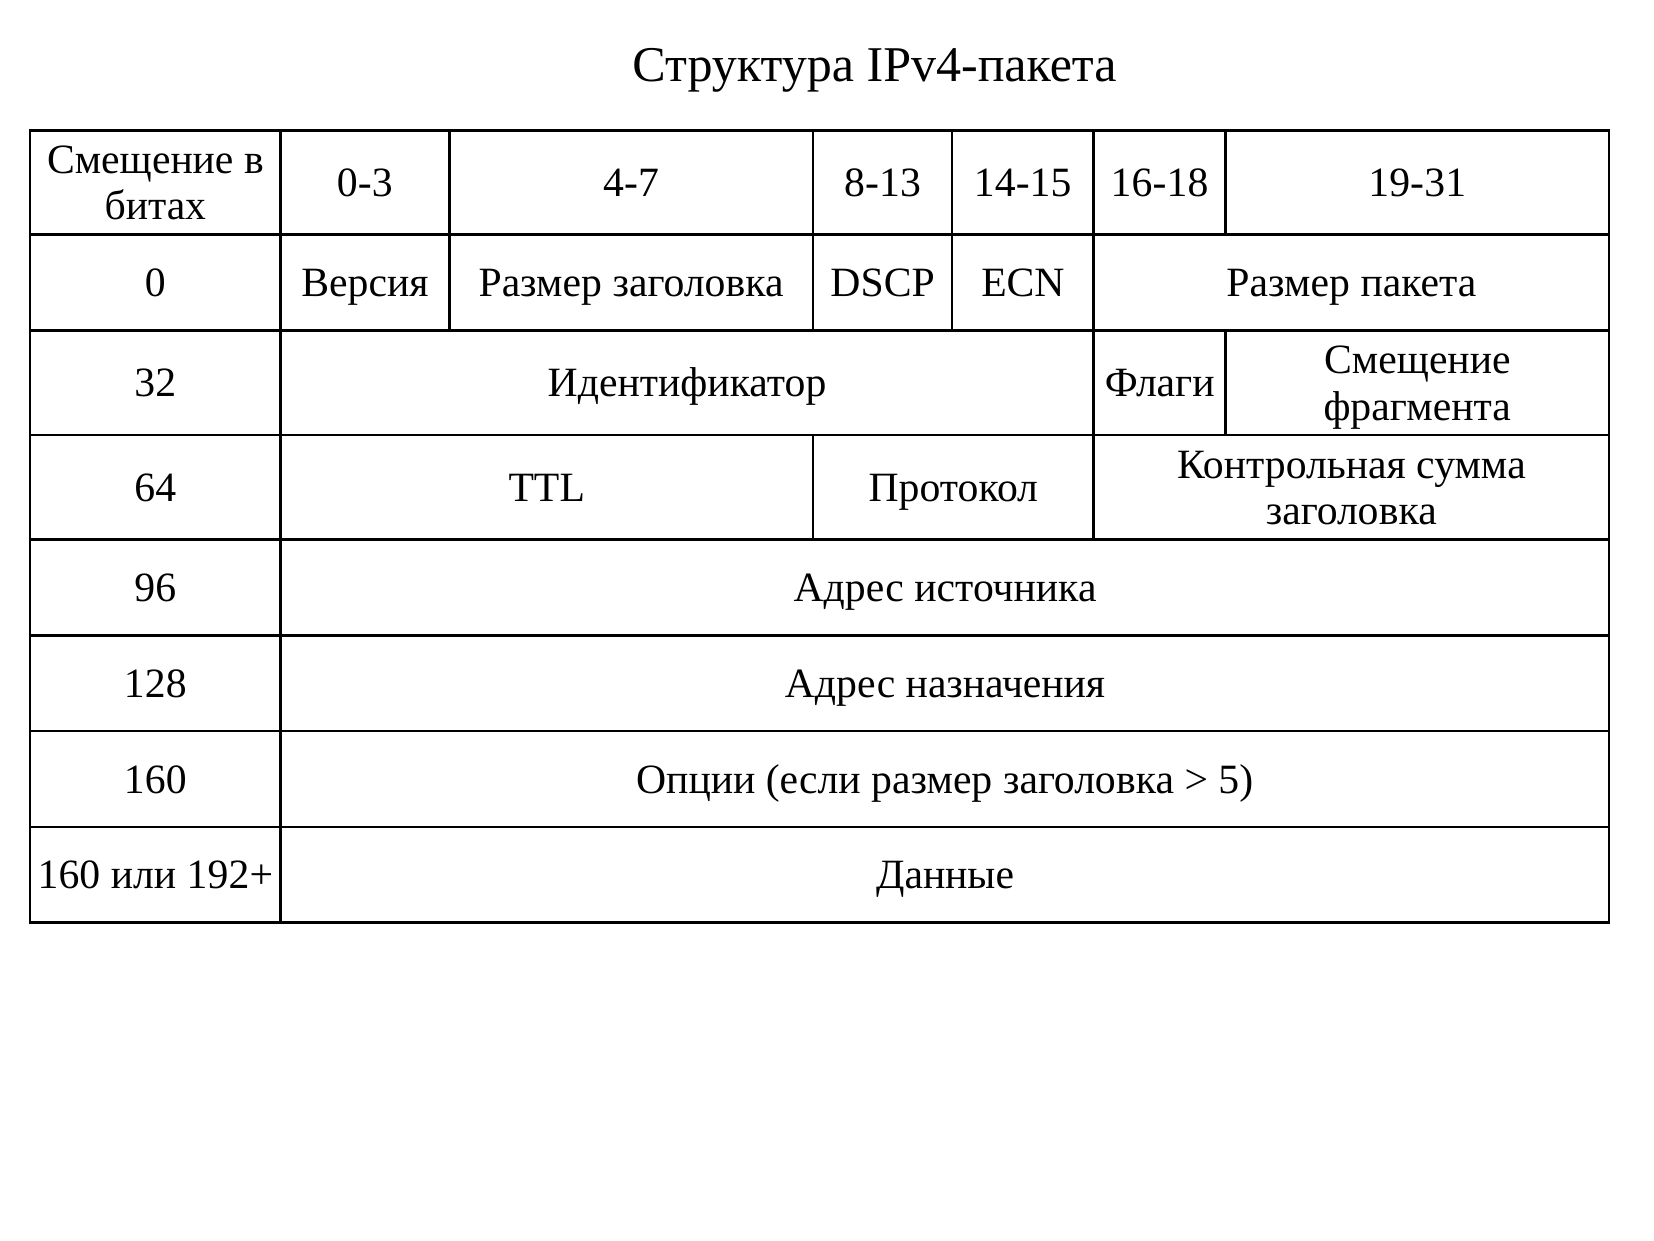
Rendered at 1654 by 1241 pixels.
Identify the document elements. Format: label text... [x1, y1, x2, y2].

table_cell 96 [31, 541, 279, 634]
table_header 8-13 [814, 132, 951, 233]
table_cell Идентификатор [282, 332, 1092, 434]
table_cell 160 или 192+ [31, 828, 279, 921]
text_box Структура IPv4-пакета [617, 30, 1133, 101]
table_cell Опции (если размер заголовка > 5) [282, 732, 1608, 826]
table_cell Адрес назначения [282, 637, 1608, 730]
table_cell Контрольная сумма заголовка [1095, 436, 1608, 538]
table_cell 64 [31, 436, 279, 538]
table_header 4-7 [451, 132, 812, 233]
table_header 0-3 [282, 132, 448, 233]
table_cell Данные [282, 828, 1608, 921]
table_header 16-18 [1095, 132, 1224, 233]
table_cell ECN [953, 236, 1092, 329]
table_cell Размер пакета [1095, 236, 1608, 329]
table_cell Смещение фрагмента [1227, 332, 1608, 434]
table_cell DSCP [814, 236, 951, 329]
table_cell Протокол [814, 436, 1092, 538]
table_header 14-15 [953, 132, 1092, 233]
table_cell Размер заголовка [451, 236, 812, 329]
table_cell 128 [31, 637, 279, 730]
table_cell 32 [31, 332, 279, 434]
table_cell Флаги [1095, 332, 1224, 434]
table_cell TTL [282, 436, 812, 538]
table_header Смещение в битах [31, 132, 279, 233]
table_cell Адрес источника [282, 541, 1608, 634]
table_cell 160 [31, 732, 279, 826]
table_cell Версия [282, 236, 448, 329]
table_cell 0 [31, 236, 279, 329]
table_header 19-31 [1227, 132, 1608, 233]
